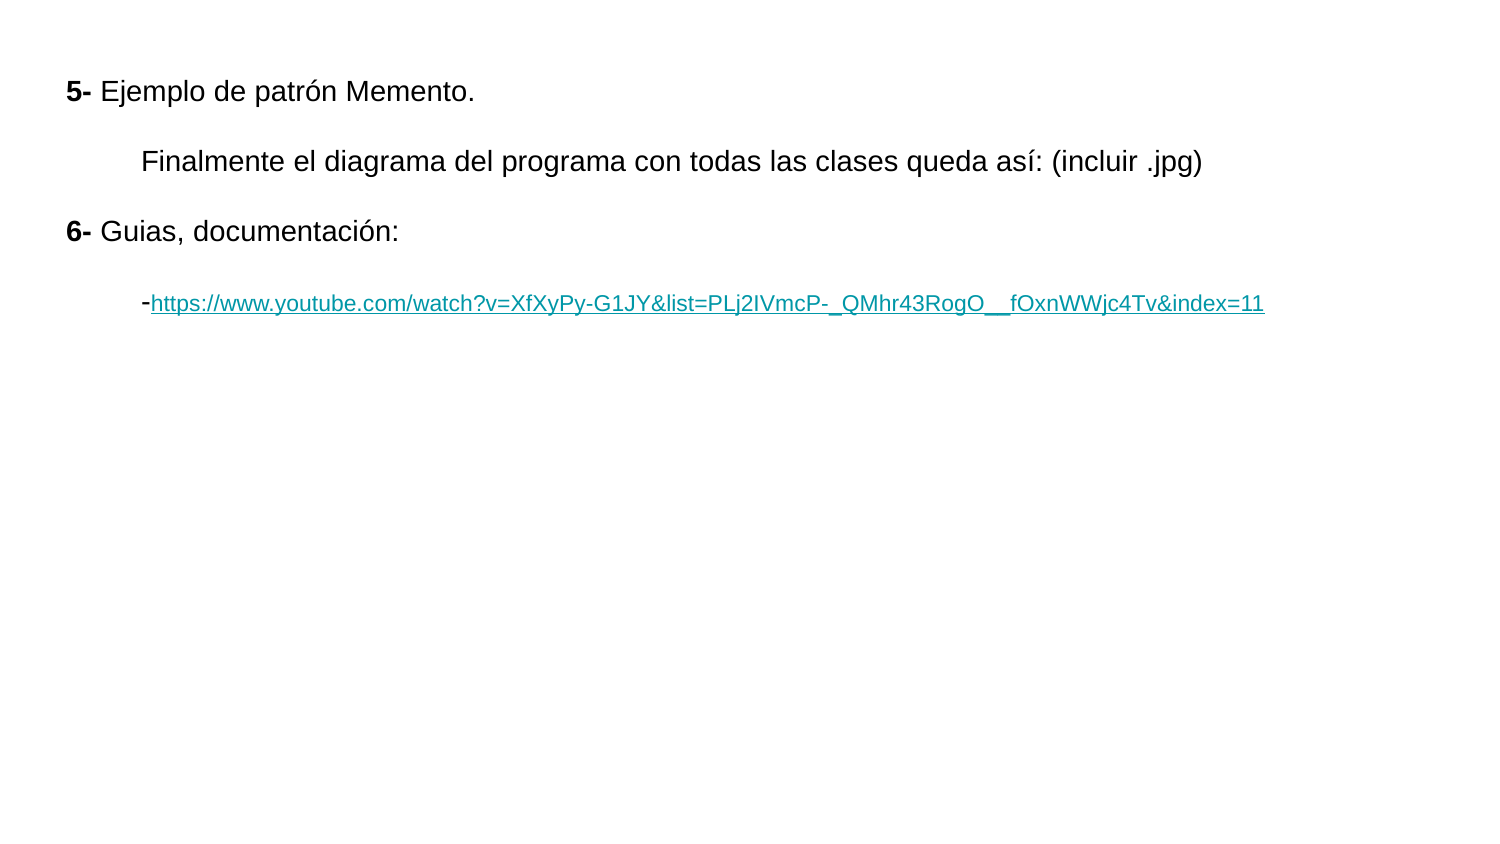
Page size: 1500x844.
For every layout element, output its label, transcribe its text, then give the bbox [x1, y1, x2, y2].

list 5- Ejemplo de patrón Memento. Finalmente el diagrama del programa con todas las clases queda así: (incluir .jpg) 6- Guias, documentación: -https://www.youtube.com/watch?v=XfXyPy-G1JY&list=PLj2IVmcP-_QMhr43RogO__fOxnWWjc4Tv&index=11 [51, 57, 1449, 750]
